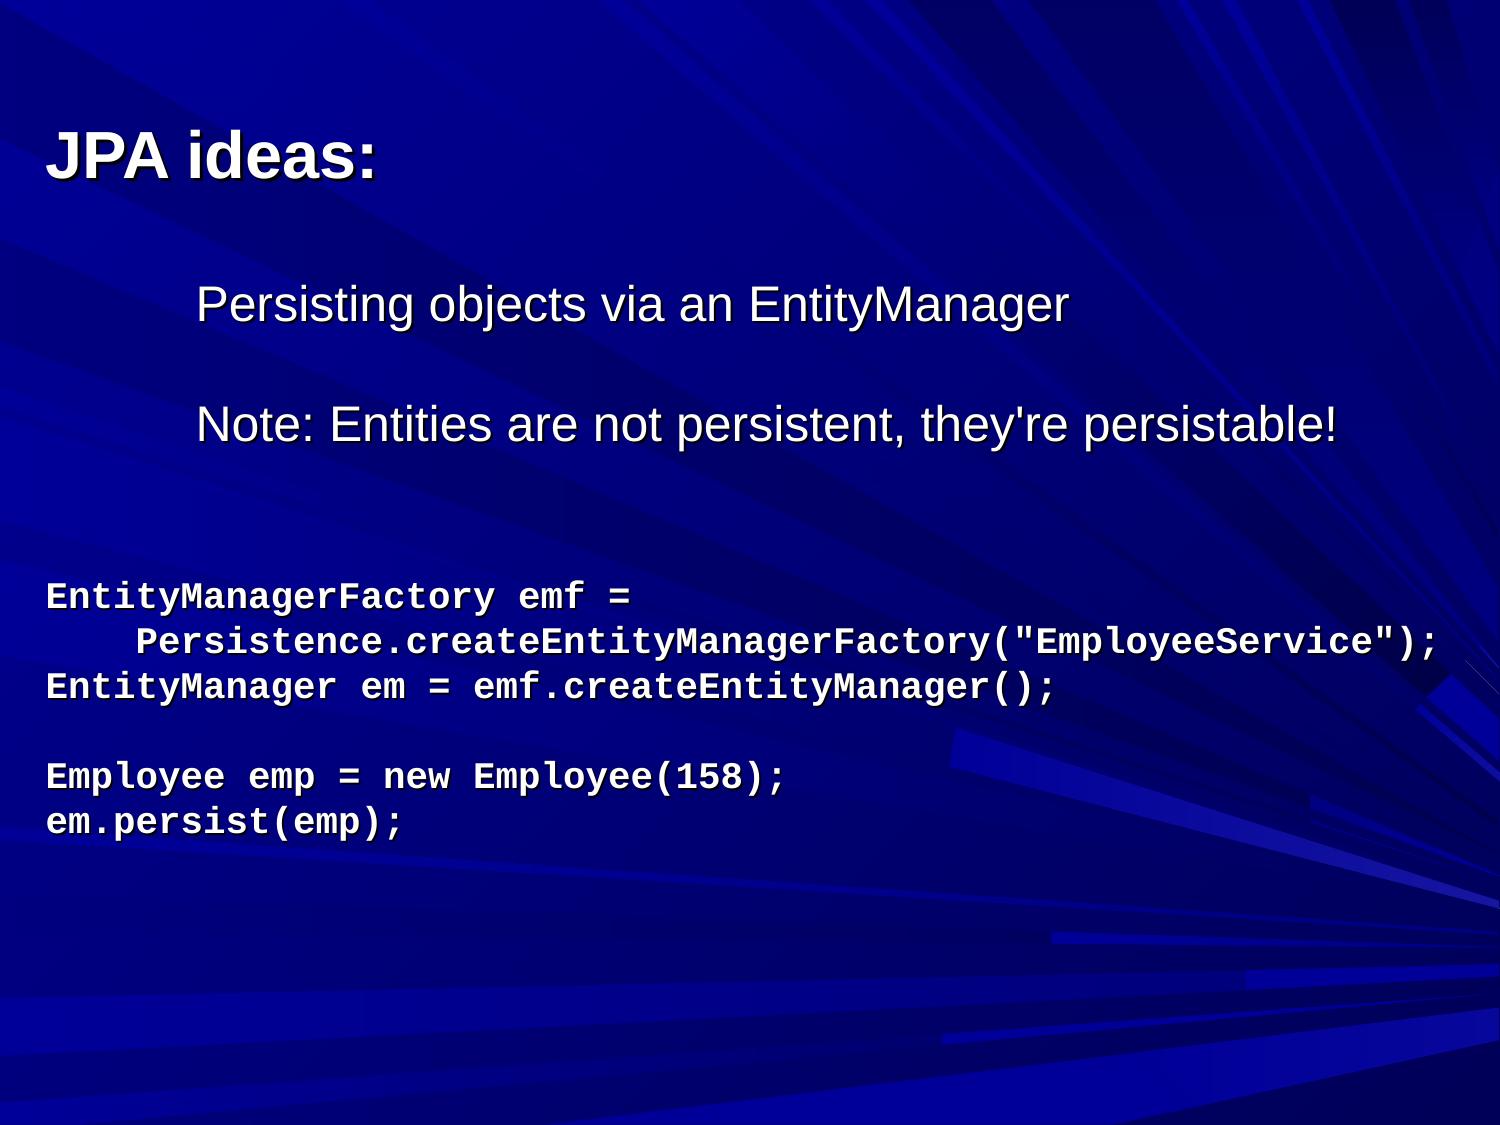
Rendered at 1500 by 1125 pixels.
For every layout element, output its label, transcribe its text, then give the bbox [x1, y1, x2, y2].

title JPA ideas: Persisting objects via an EntityManager Note: Entities are not persistent, they're persistable! EntityManagerFactory emf = Persistence.createEntityManagerFactory("EmployeeService"); EntityManager em = emf.createEntityManager(); Employee emp = new Employee(158); em.persist(emp); [30, 38, 1469, 1125]
